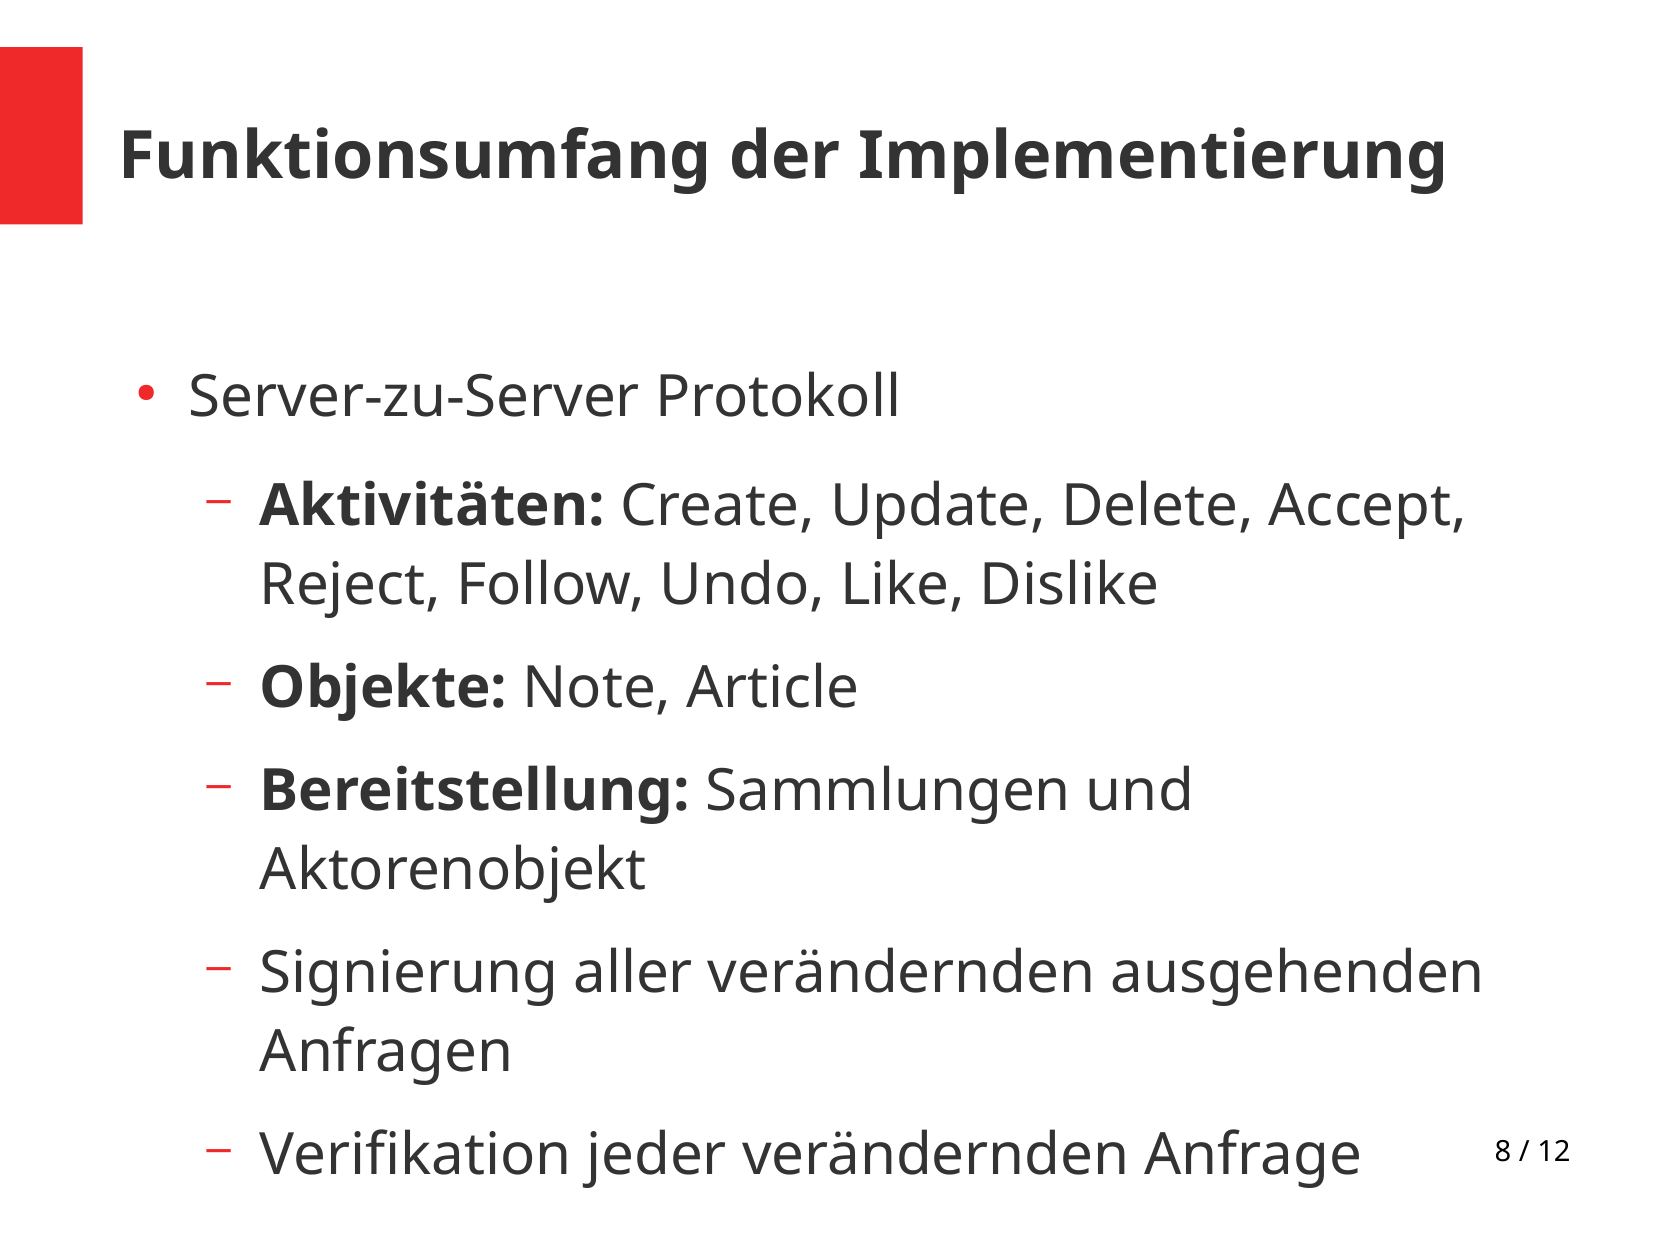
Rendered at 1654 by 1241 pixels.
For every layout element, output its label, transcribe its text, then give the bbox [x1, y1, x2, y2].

list Server-zu-Server Protokoll Aktivitäten: Create, Update, Delete, Accept, Reject, Follow, Undo, Like, Dislike Objekte: Note, Article Bereitstellung: Sammlungen und Aktorenobjekt Signierung aller verändernden ausgehenden Anfragen Verifikation jeder verändernden Anfrage [118, 354, 1536, 1074]
title Funktionsumfang der Implementierung [118, 49, 1571, 257]
